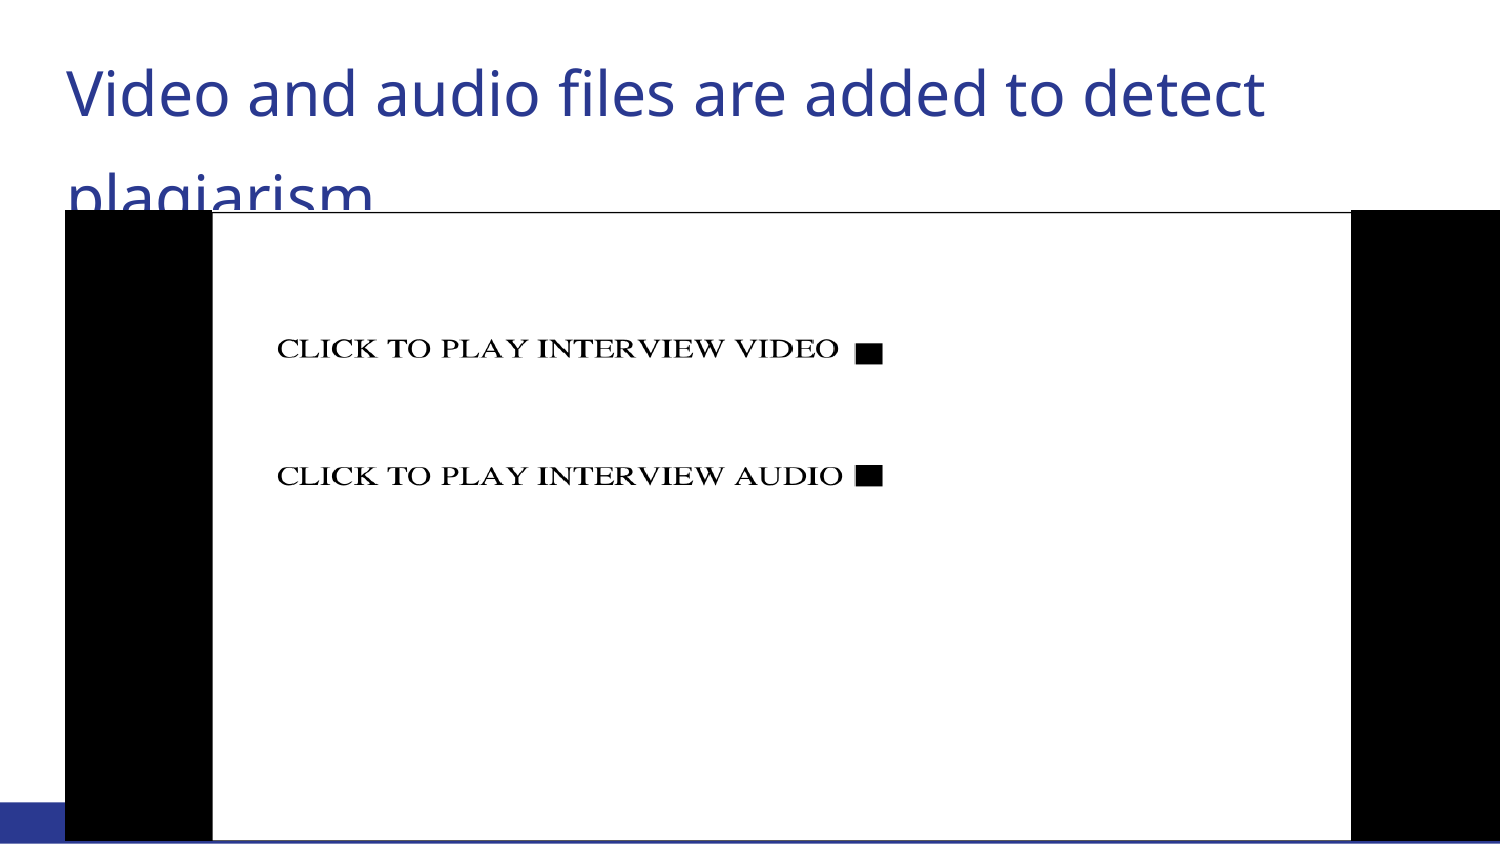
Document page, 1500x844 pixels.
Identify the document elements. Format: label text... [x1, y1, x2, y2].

title Video and audio files are added to detect plagiarism. [51, 10, 1449, 202]
picture [65, 210, 1500, 841]
